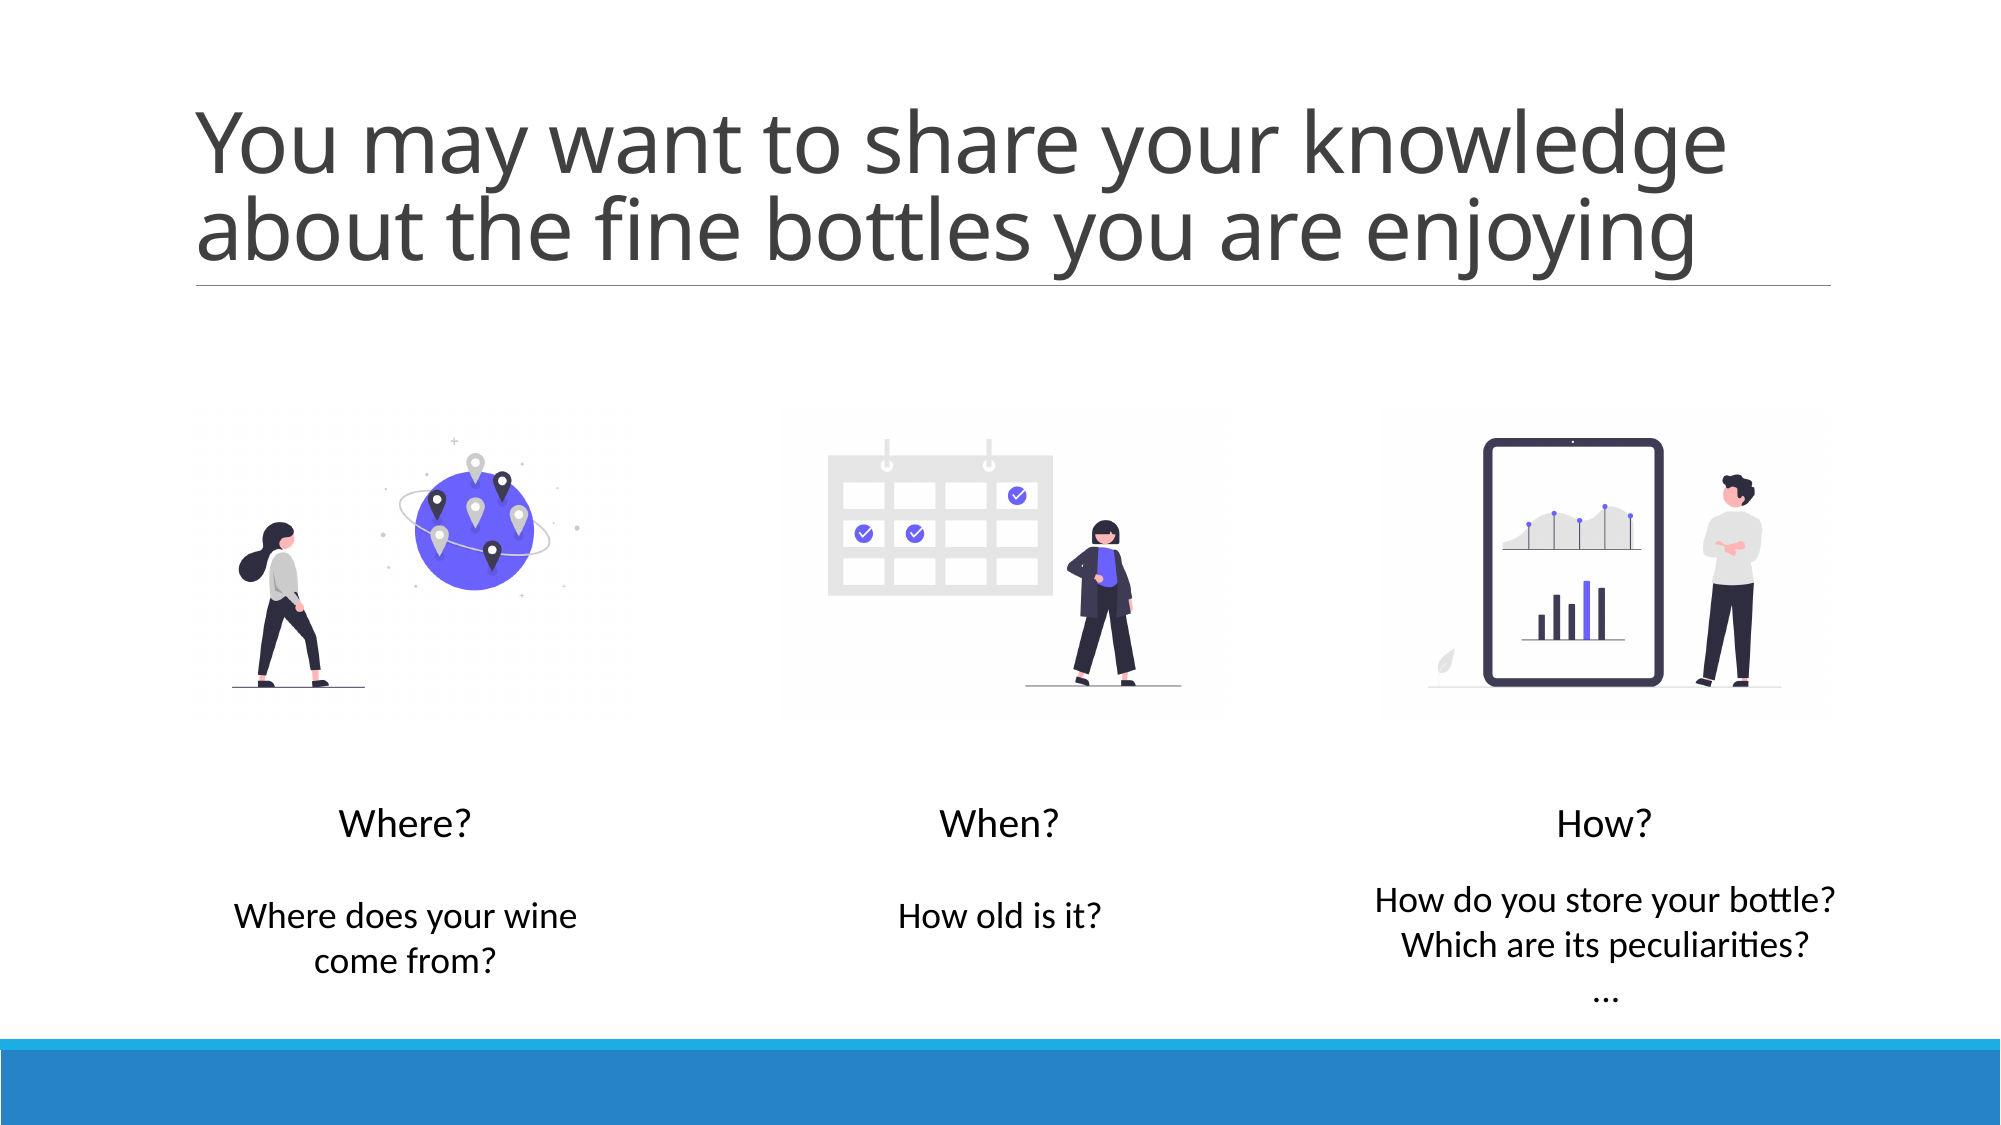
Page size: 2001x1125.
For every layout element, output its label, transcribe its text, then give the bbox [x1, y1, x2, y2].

text_box When? [774, 788, 1225, 855]
text_box How do you store your bottle? Which are its peculiarities? ... [1342, 867, 1870, 1019]
picture [180, 403, 631, 722]
text_box How? [1380, 788, 1831, 855]
text_box Where does your wine come from? [181, 883, 632, 990]
picture [779, 406, 1230, 719]
text_box Where? [180, 788, 631, 854]
text_box How old is it? [775, 883, 1226, 944]
title You may want to share your knowledge about the fine bottles you are enjoying [180, 47, 1831, 286]
picture [1379, 405, 1830, 720]
